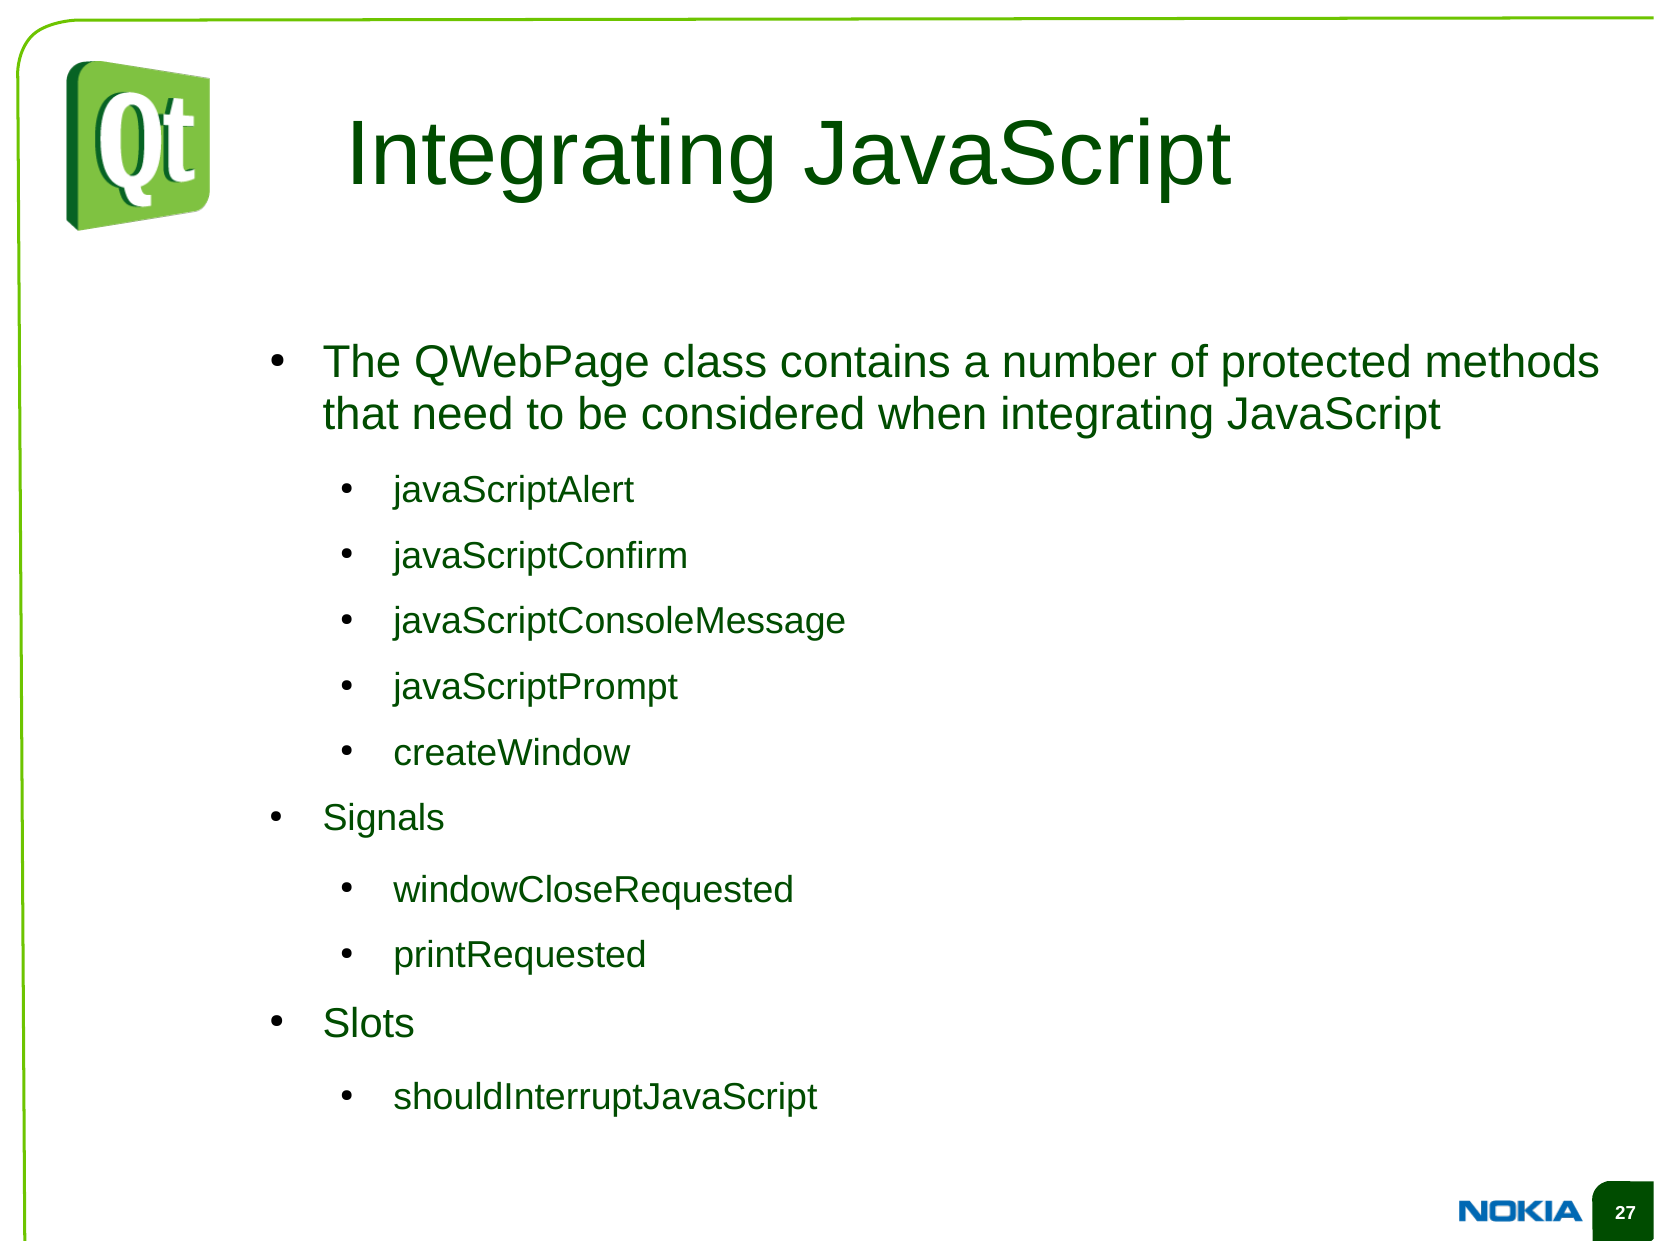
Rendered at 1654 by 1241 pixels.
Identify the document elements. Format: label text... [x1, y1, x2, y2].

picture [66, 61, 210, 231]
list The QWebPage class contains a number of protected methods that need to be considered when integrating JavaScript javaScriptAlert javaScriptConfirm javaScriptConsoleMessage javaScriptPrompt createWindow Signals windowCloseRequested printRequested Slots shouldInterruptJavaScript [251, 336, 1625, 1141]
picture [1459, 1200, 1583, 1222]
title Integrating JavaScript [251, 56, 1327, 250]
